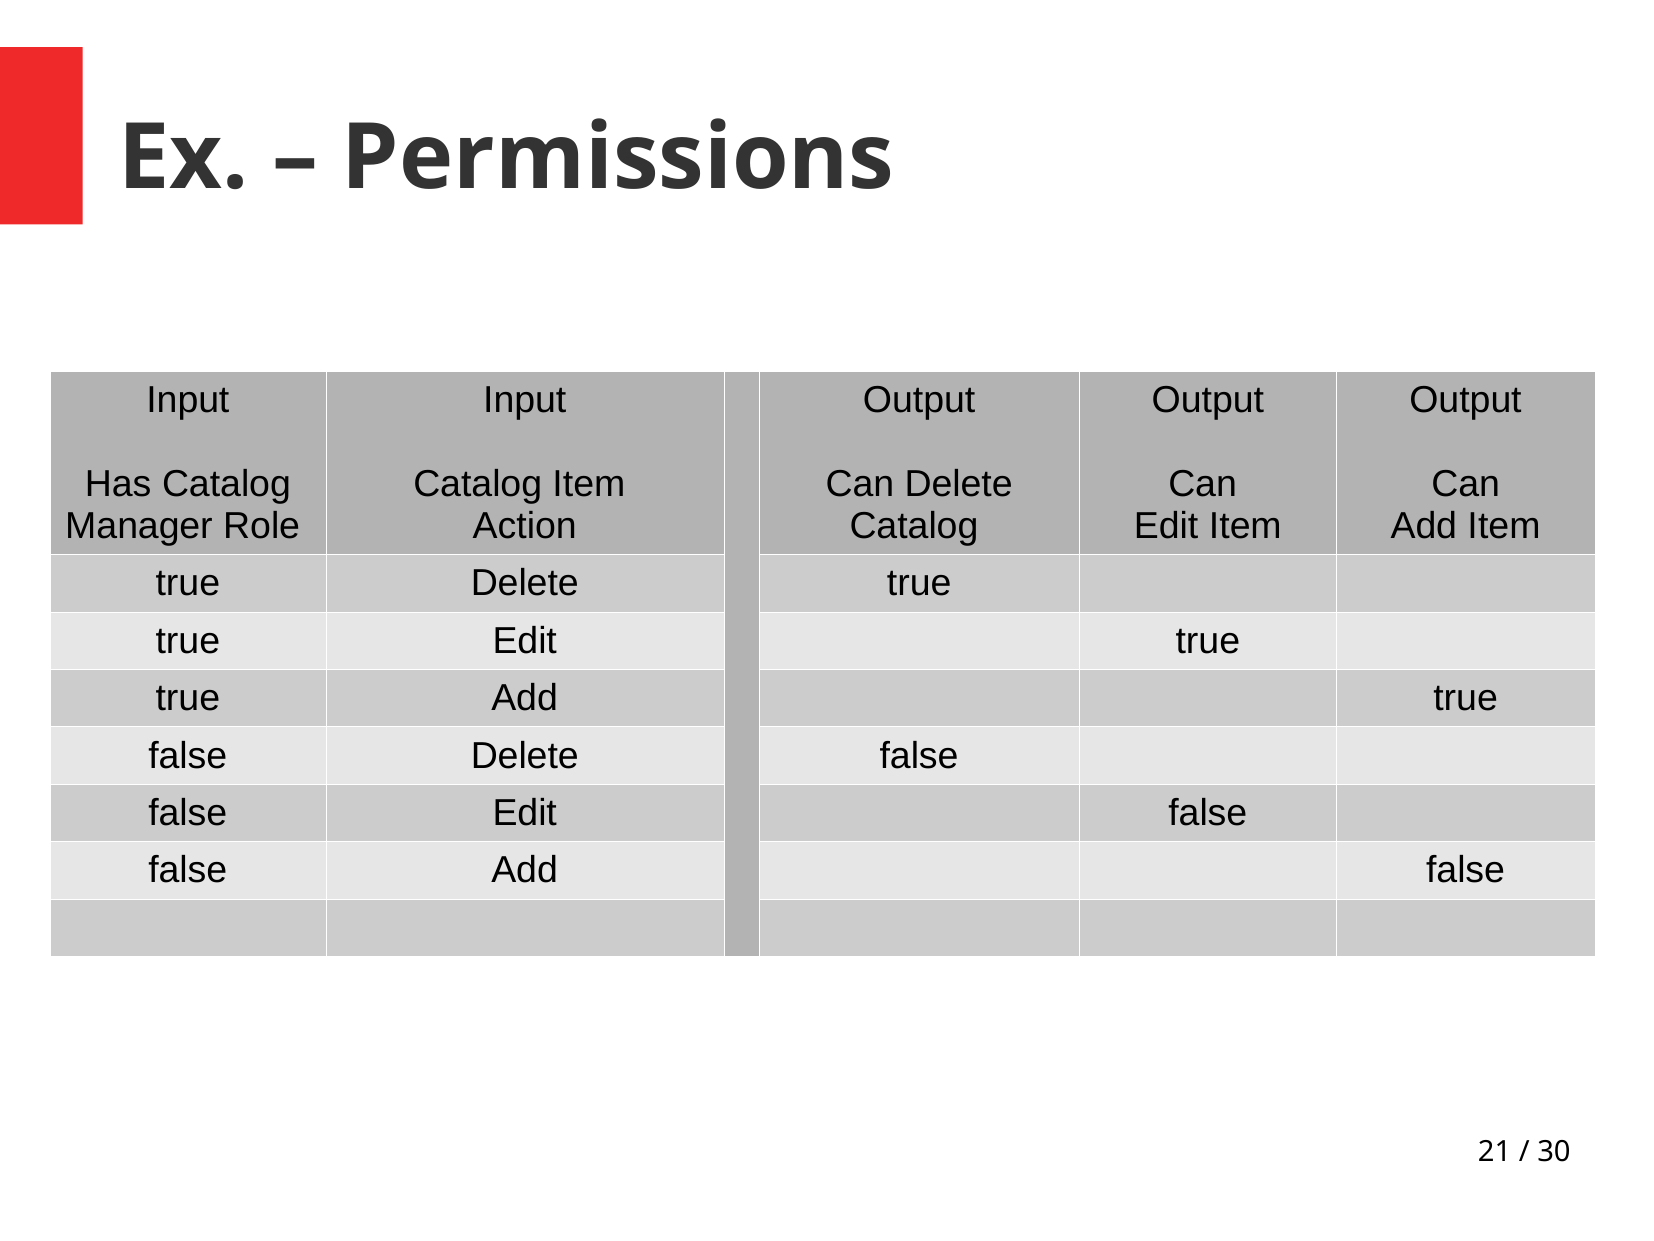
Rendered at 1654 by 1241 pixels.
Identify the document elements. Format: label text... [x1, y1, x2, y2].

table_cell Add [327, 670, 724, 726]
table_cell [760, 670, 1079, 726]
table_cell [1080, 900, 1336, 956]
table_cell false [51, 842, 326, 899]
table_header [725, 372, 759, 956]
table_cell [1080, 555, 1336, 612]
table_header Input Has Catalog Manager Role [51, 372, 326, 554]
title Ex. – Permissions [118, 49, 1571, 257]
table_cell [1337, 900, 1595, 956]
table_cell Delete [327, 555, 724, 612]
table_cell [1080, 727, 1336, 784]
table_cell Edit [327, 785, 724, 841]
table_cell true [51, 670, 326, 726]
table_cell true [51, 613, 326, 669]
table_cell [1080, 670, 1336, 726]
table_cell false [51, 727, 326, 784]
table_cell [760, 785, 1079, 841]
table_cell [760, 613, 1079, 669]
table_cell [51, 900, 326, 956]
table_cell true [1080, 613, 1336, 669]
table_cell true [51, 555, 326, 612]
table_cell true [1337, 670, 1595, 726]
table_cell false [51, 785, 326, 841]
table_cell [1337, 555, 1595, 612]
table_cell true [760, 555, 1079, 612]
table_cell [1080, 842, 1336, 899]
table_cell [760, 842, 1079, 899]
table_cell false [1337, 842, 1595, 899]
table_cell false [760, 727, 1079, 784]
table_header Input Catalog Item Action [327, 372, 724, 554]
table_cell [327, 900, 724, 956]
table_cell Edit [327, 613, 724, 669]
table_cell [1337, 785, 1595, 841]
table_cell [1337, 727, 1595, 784]
table_cell [1337, 613, 1595, 669]
table_header Output Can Edit Item [1080, 372, 1336, 554]
table_header Output Can Delete Catalog [760, 372, 1079, 554]
table_cell [760, 900, 1079, 956]
table_cell false [1080, 785, 1336, 841]
table_cell Delete [327, 727, 724, 784]
table_cell Add [327, 842, 724, 899]
table_header Output Can Add Item [1337, 372, 1595, 554]
